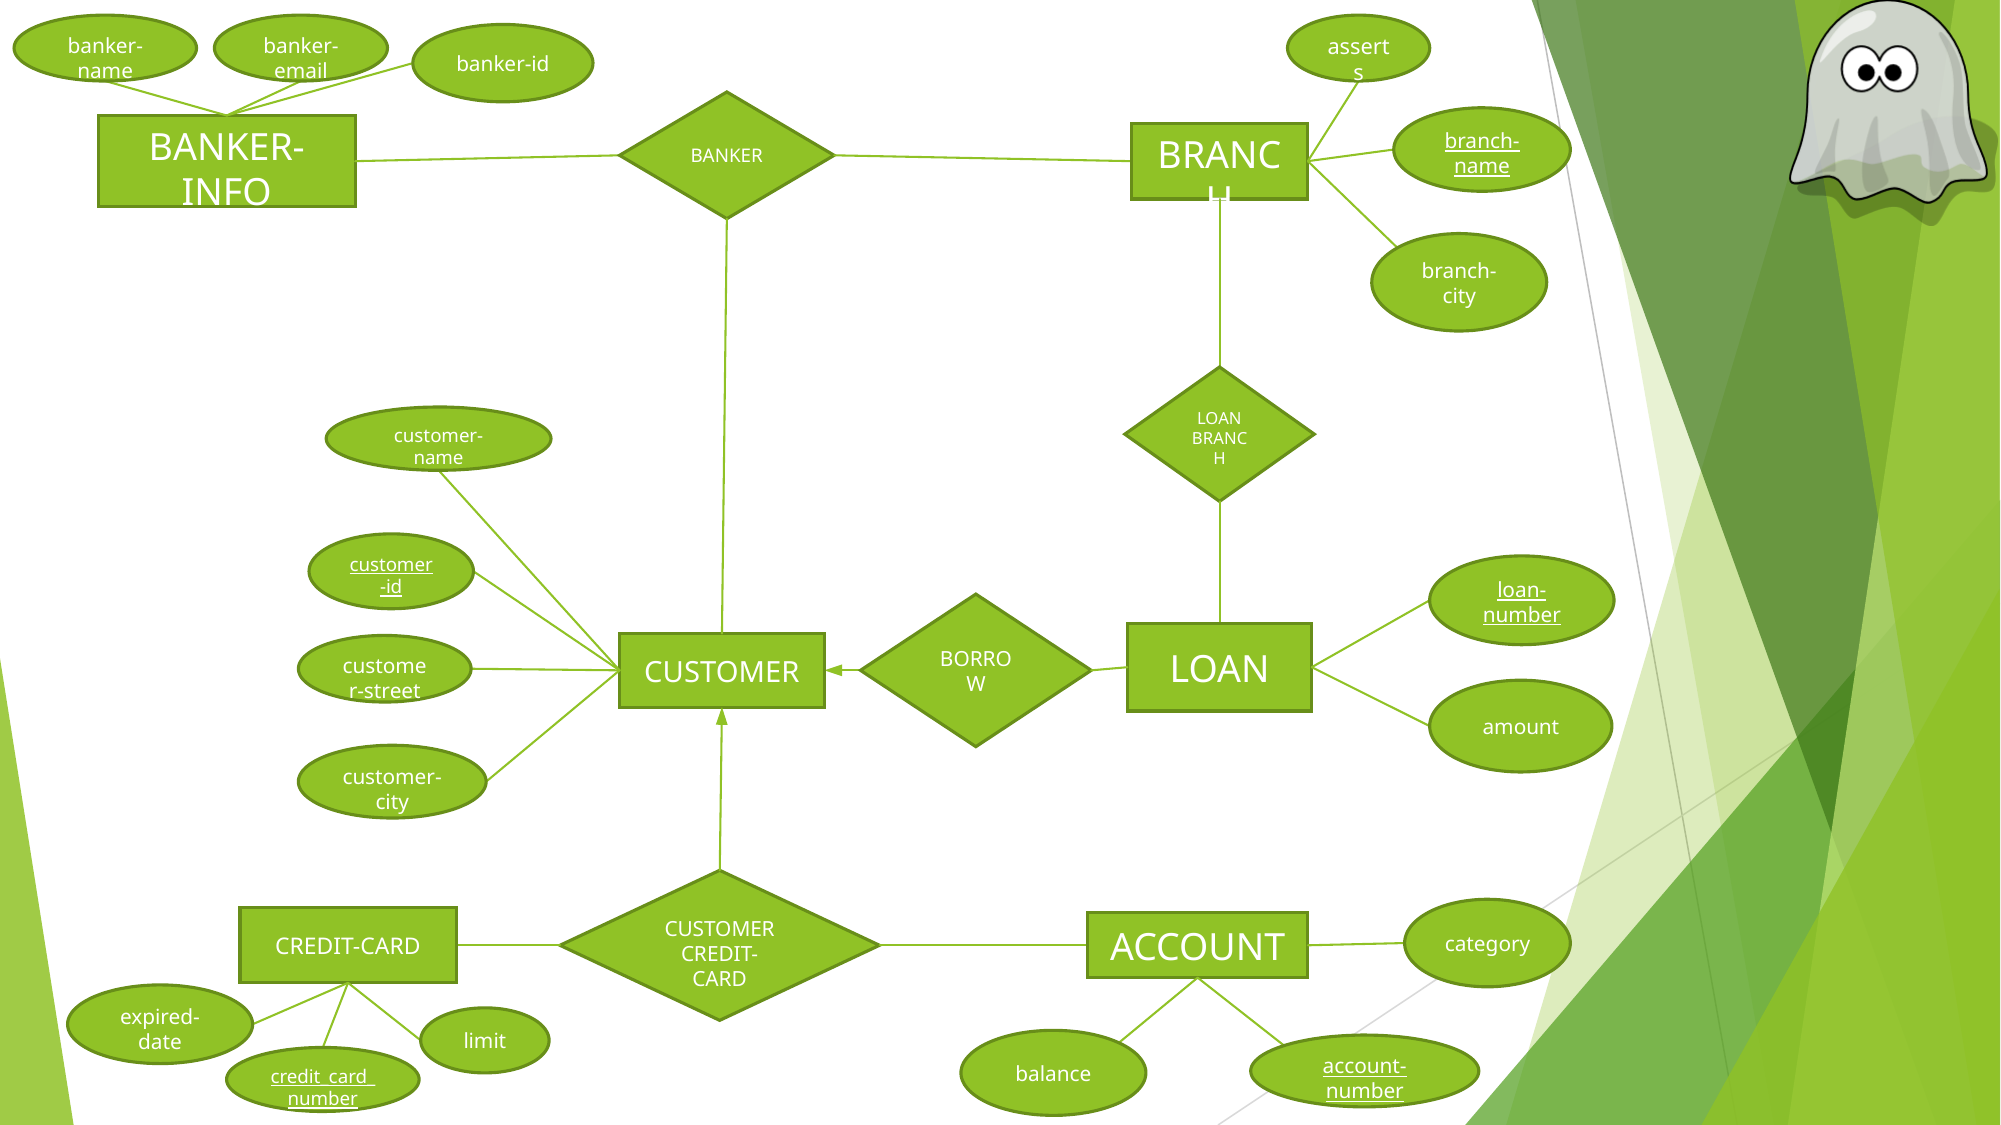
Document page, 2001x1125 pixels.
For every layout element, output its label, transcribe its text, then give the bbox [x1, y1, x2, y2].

text_box account-number [1250, 1035, 1479, 1107]
text_box CUSTOMER CREDIT-CARD [561, 870, 879, 1021]
text_box BORROW [860, 594, 1090, 747]
text_box branch-city [1371, 233, 1547, 332]
text_box banker-id [412, 24, 593, 102]
text_box expired-date [67, 984, 253, 1064]
text_box customer-id [309, 533, 474, 609]
text_box BRANCH [1131, 123, 1308, 199]
text_box LOAN BRANCH [1124, 366, 1315, 501]
text_box banker-name [14, 15, 197, 82]
text_box branch-name [1393, 107, 1571, 192]
text_box customer-street [298, 635, 472, 703]
text_box CUSTOMER [620, 634, 824, 707]
text_box asserts [1287, 15, 1430, 82]
text_box CREDIT-CARD [240, 908, 456, 983]
text_box banker-email [214, 15, 388, 82]
text_box customer-name [326, 407, 551, 471]
text_box ACCOUNT [1087, 913, 1308, 978]
text_box LOAN [1127, 623, 1312, 711]
text_box credit_card_number [226, 1047, 420, 1112]
text_box amount [1429, 680, 1612, 772]
text_box BANKER-INFO [98, 115, 355, 207]
text_box BANKER [619, 91, 833, 219]
text_box loan-number [1429, 555, 1615, 645]
text_box customer-city [298, 745, 487, 819]
text_box category [1404, 899, 1571, 987]
text_box limit [420, 1007, 550, 1073]
text_box balance [960, 1030, 1146, 1116]
